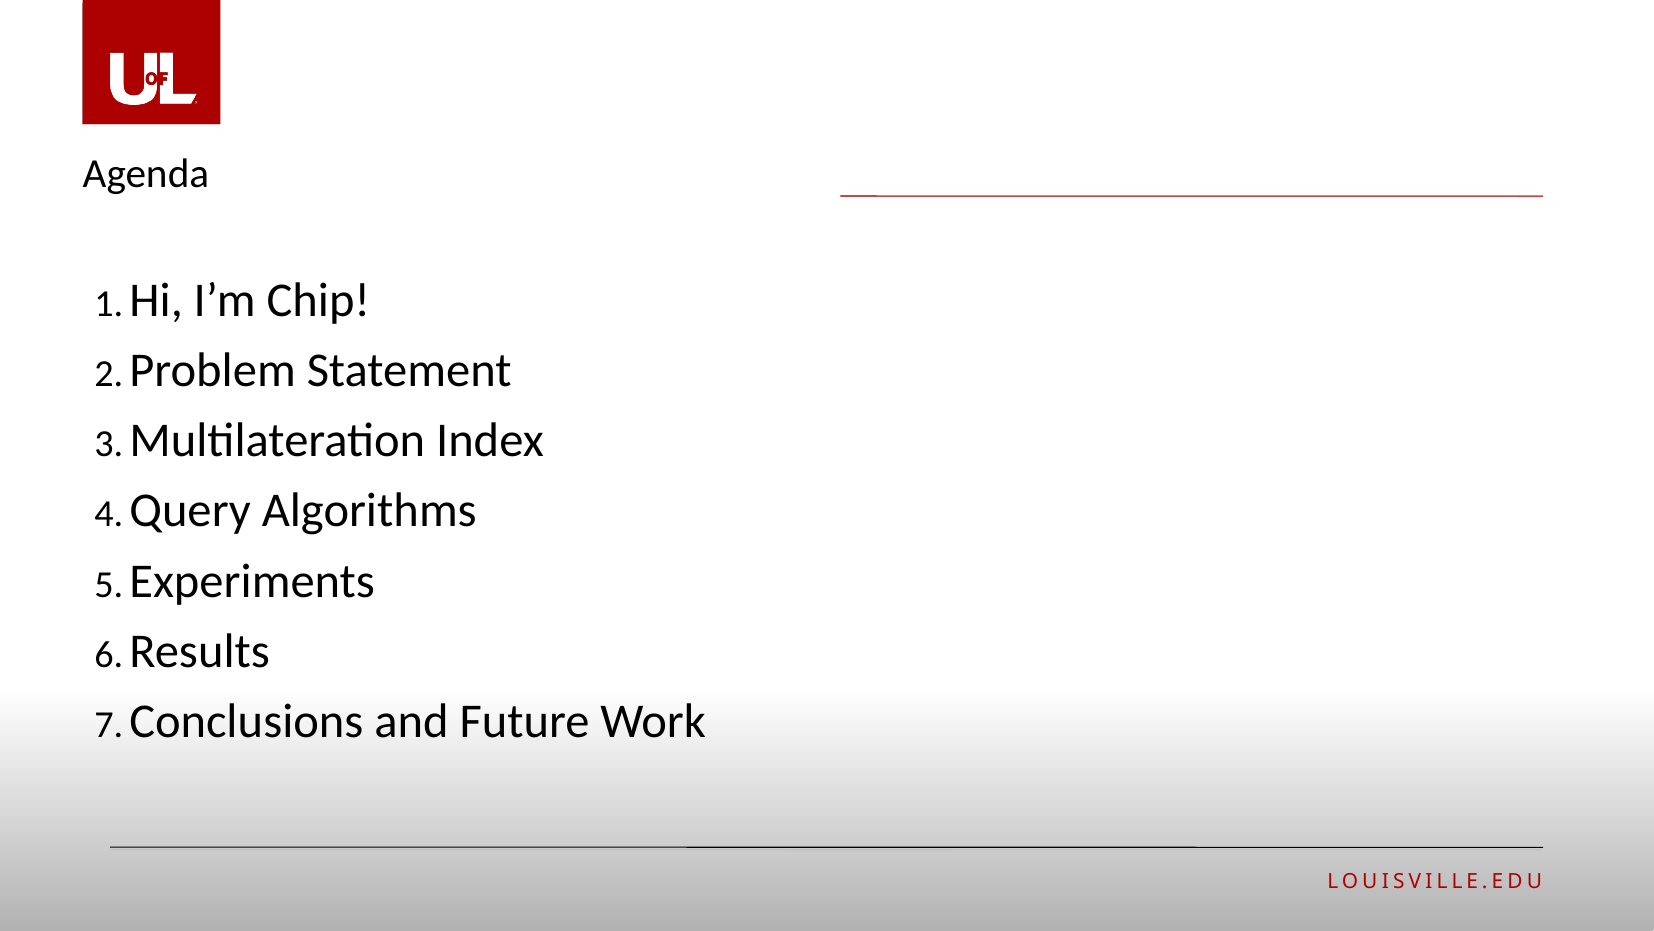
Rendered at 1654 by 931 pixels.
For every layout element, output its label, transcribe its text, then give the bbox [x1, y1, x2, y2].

title Agenda [82, 104, 1571, 249]
list Hi, I’m Chip! Problem Statement Multilateration Index Query Algorithms Experiments Results Conclusions and Future Work [82, 279, 1571, 753]
picture [110, 52, 198, 104]
